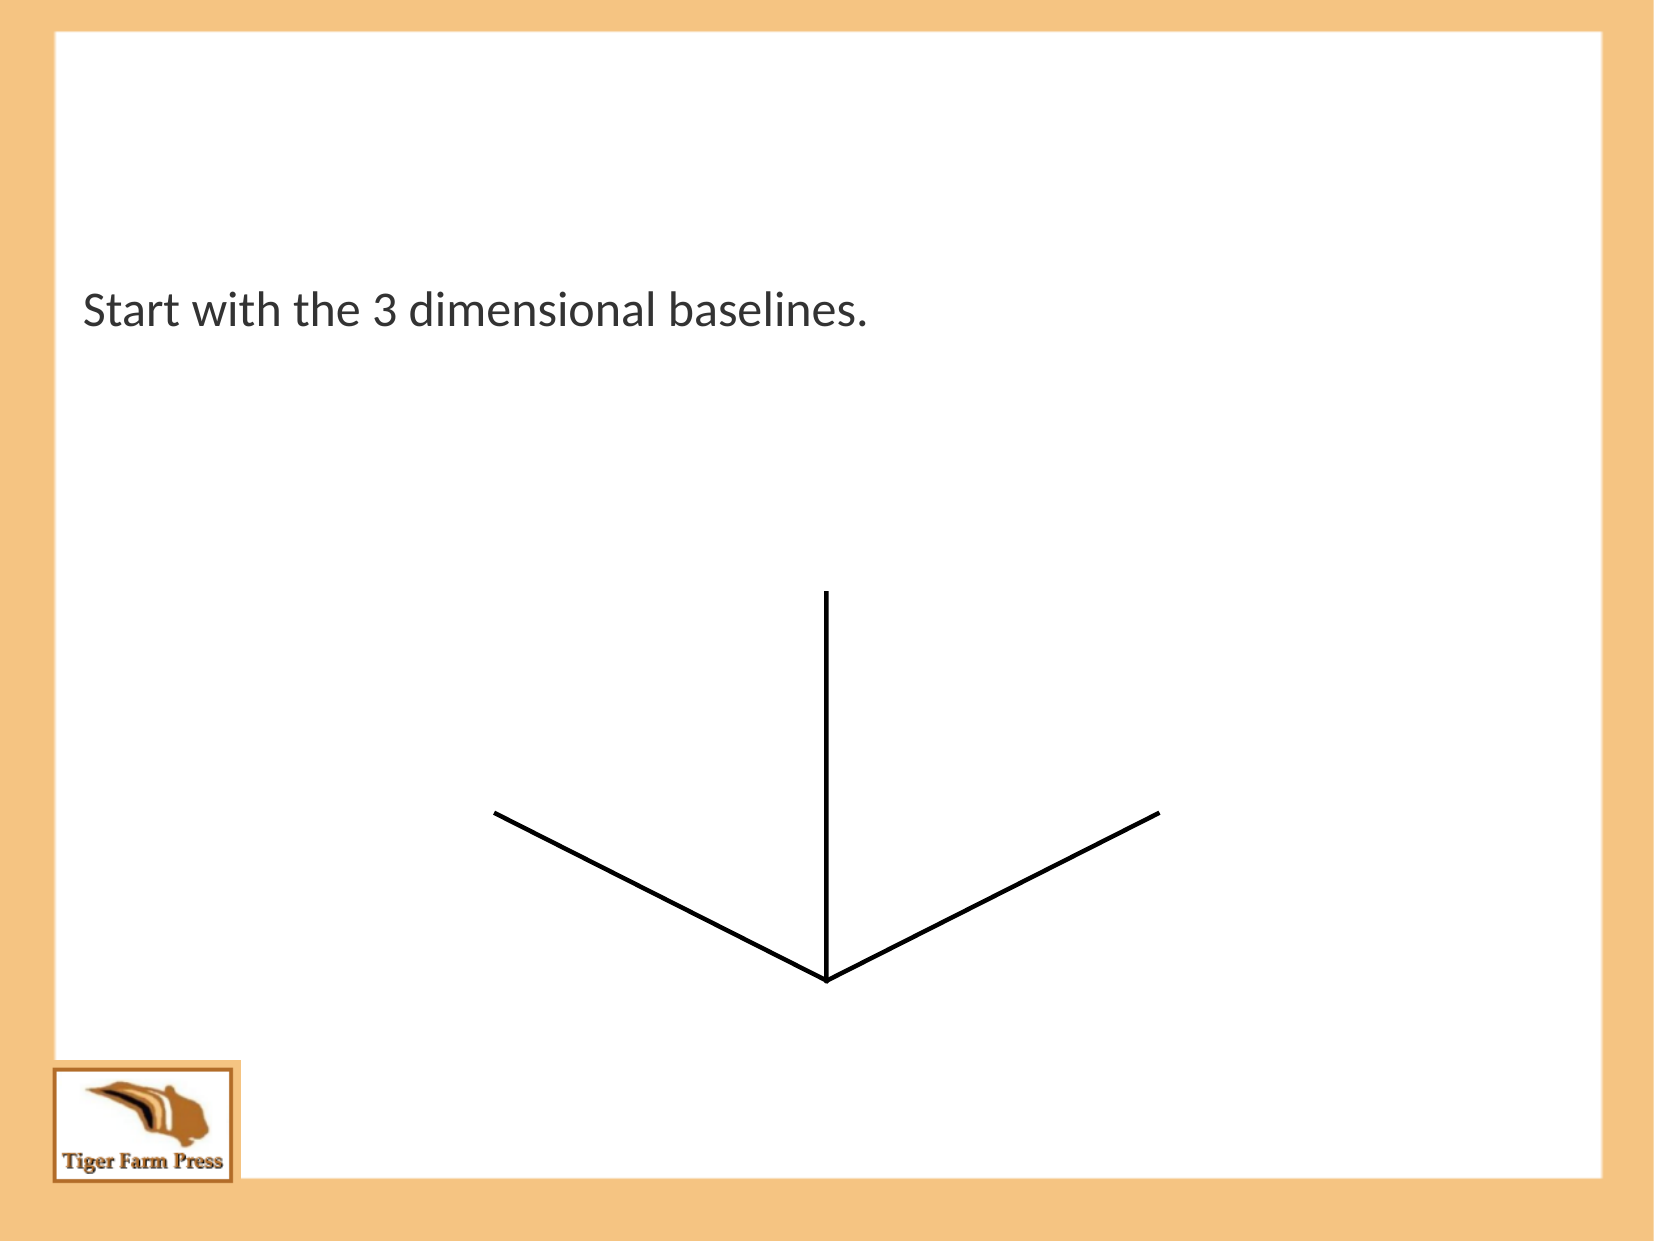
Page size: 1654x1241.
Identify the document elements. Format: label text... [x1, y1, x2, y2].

list Start with the 3 dimensional baselines. [82, 290, 1572, 1109]
picture [0, 0, 1654, 1241]
